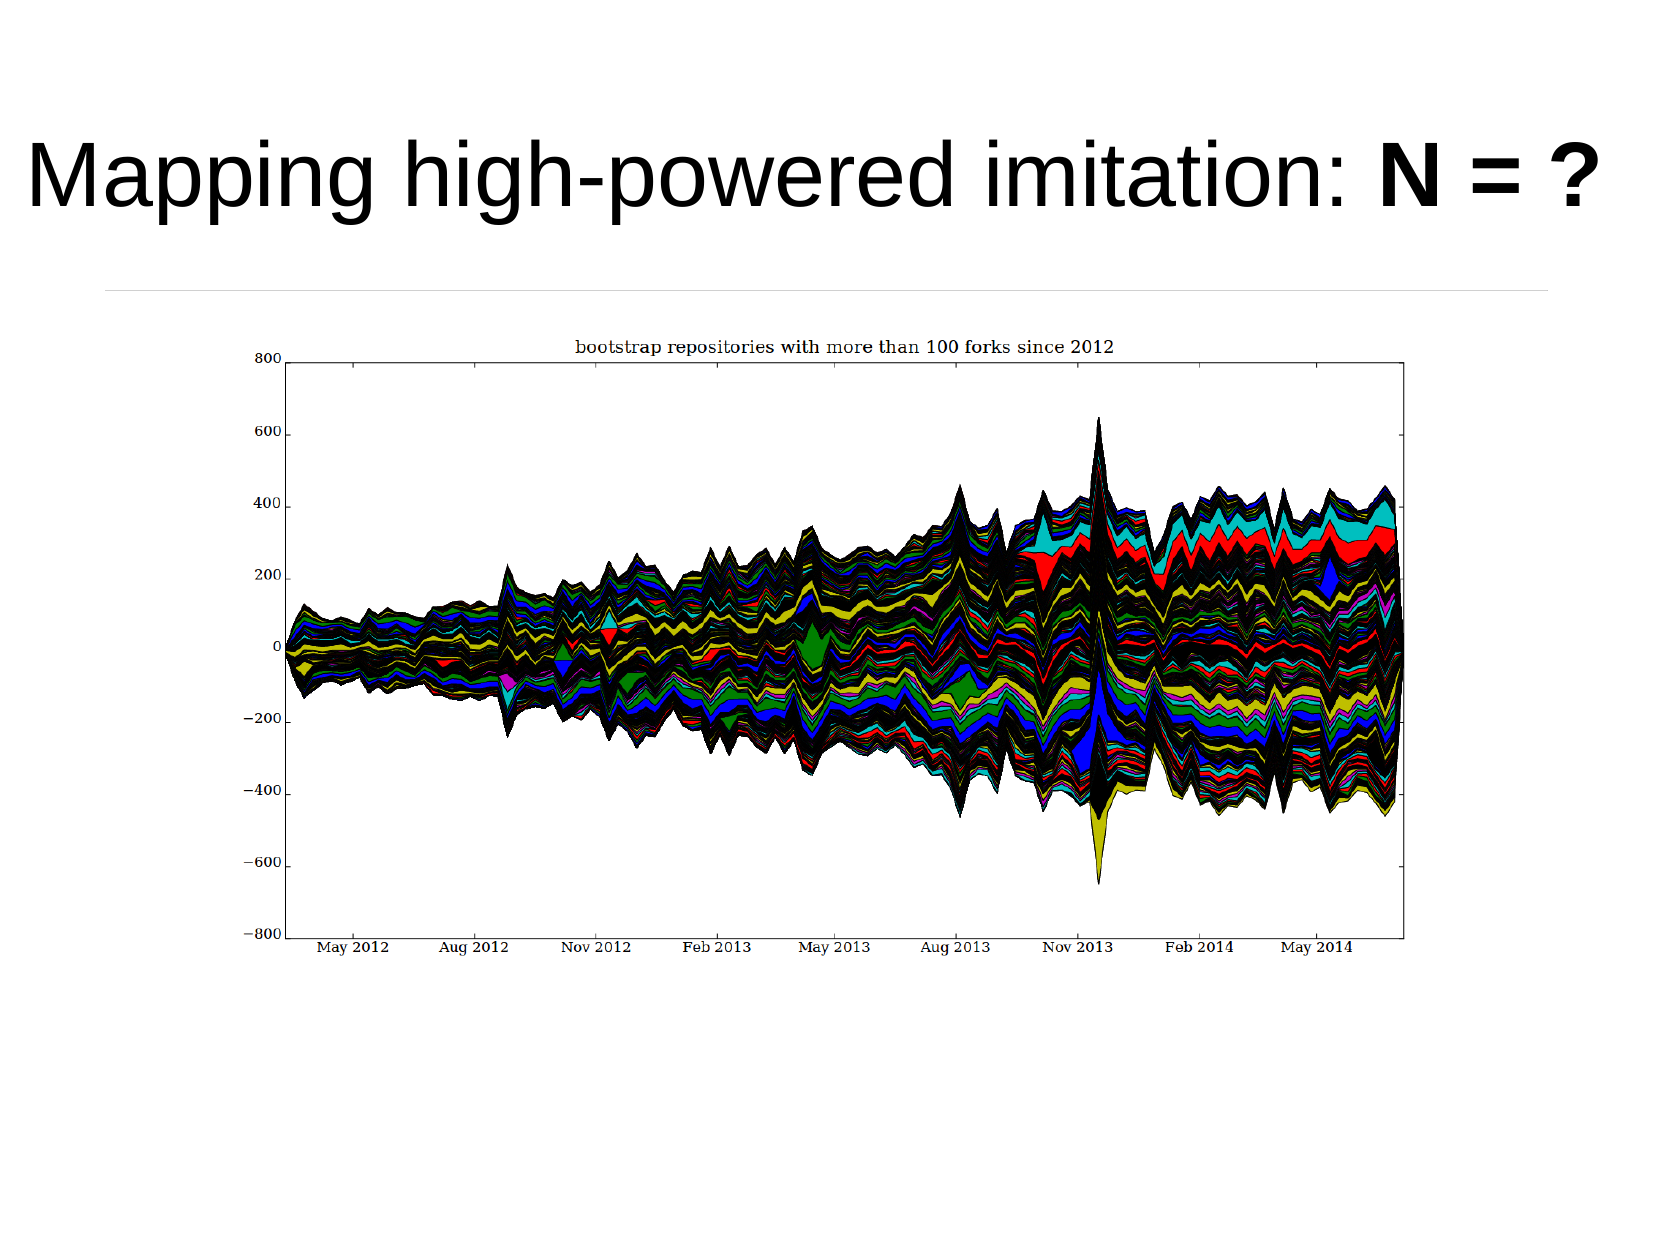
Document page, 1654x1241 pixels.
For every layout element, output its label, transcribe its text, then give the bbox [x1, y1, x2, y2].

title Mapping high-powered imitation: N = ? [11, 70, 1619, 278]
picture [105, 290, 1548, 1010]
